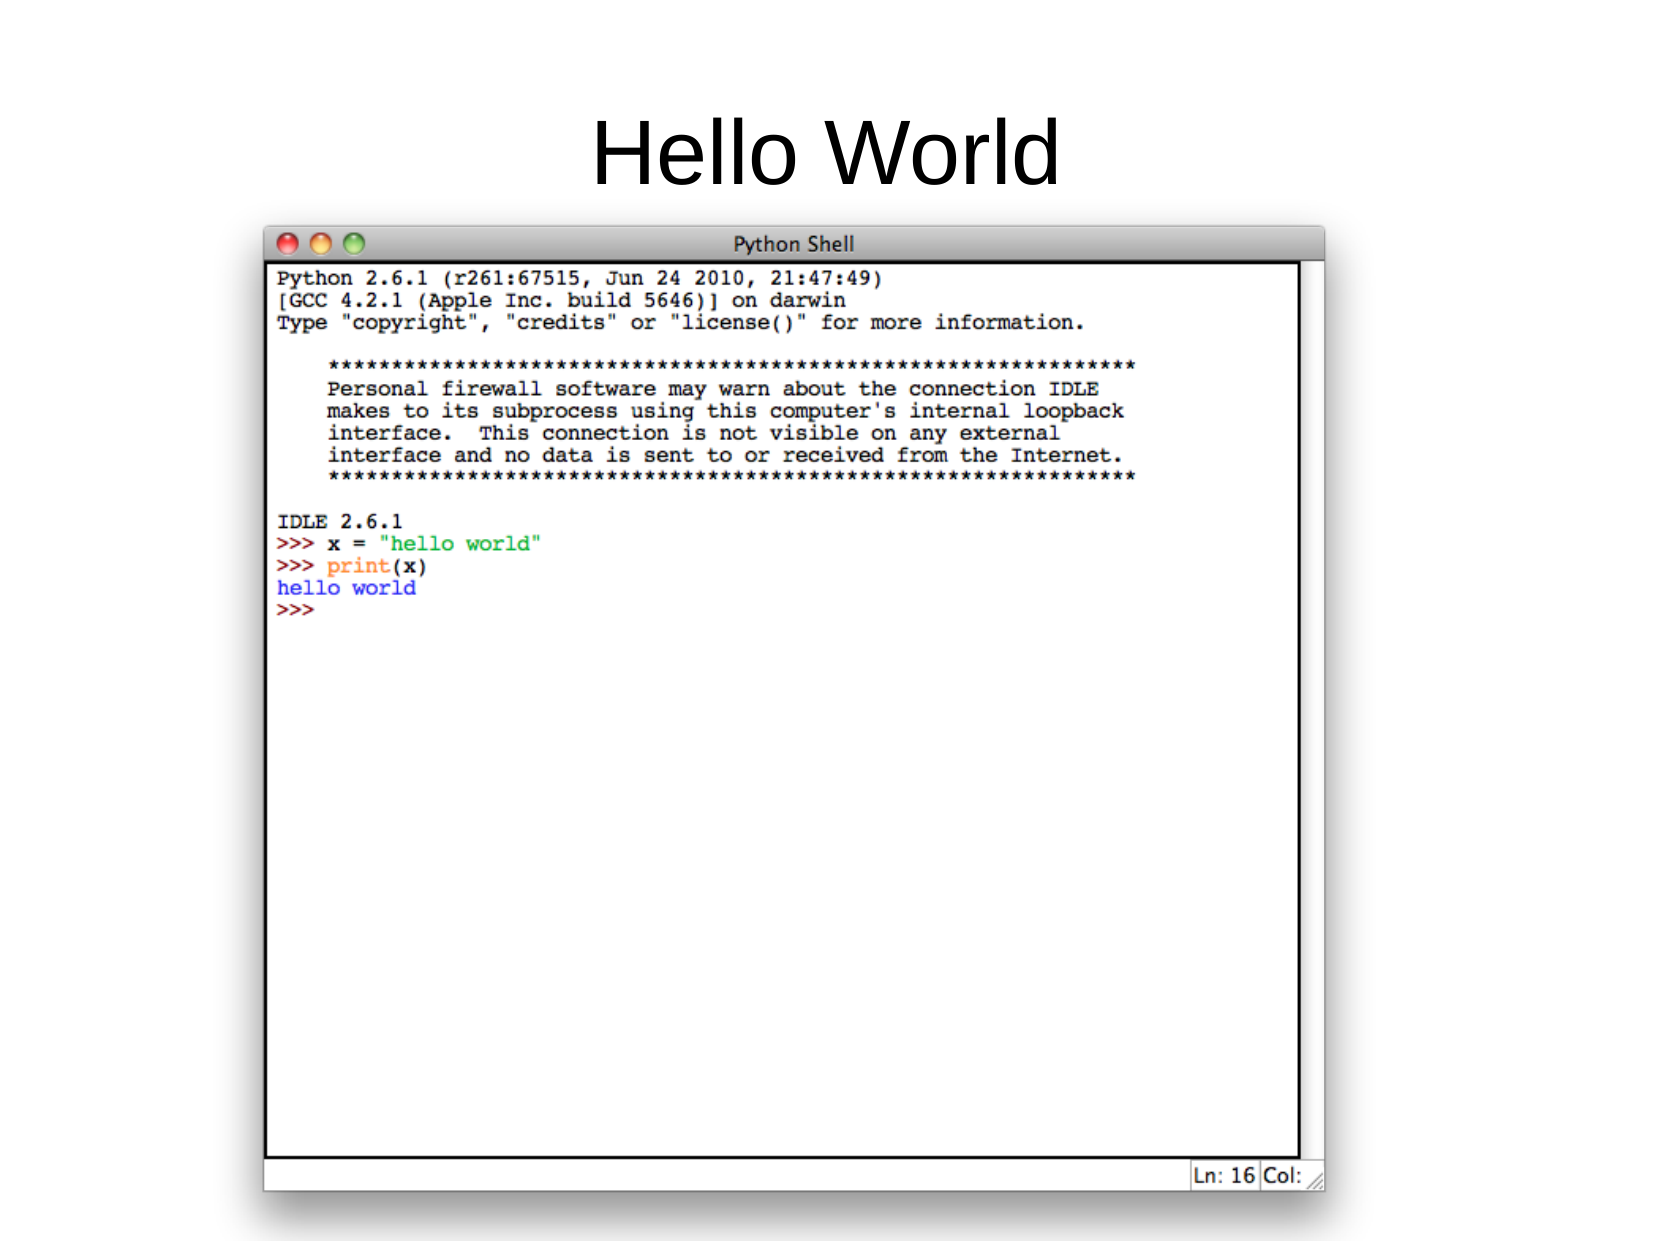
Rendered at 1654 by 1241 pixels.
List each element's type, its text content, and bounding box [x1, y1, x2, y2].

title Hello World [82, 49, 1571, 257]
picture [201, 187, 1388, 1241]
